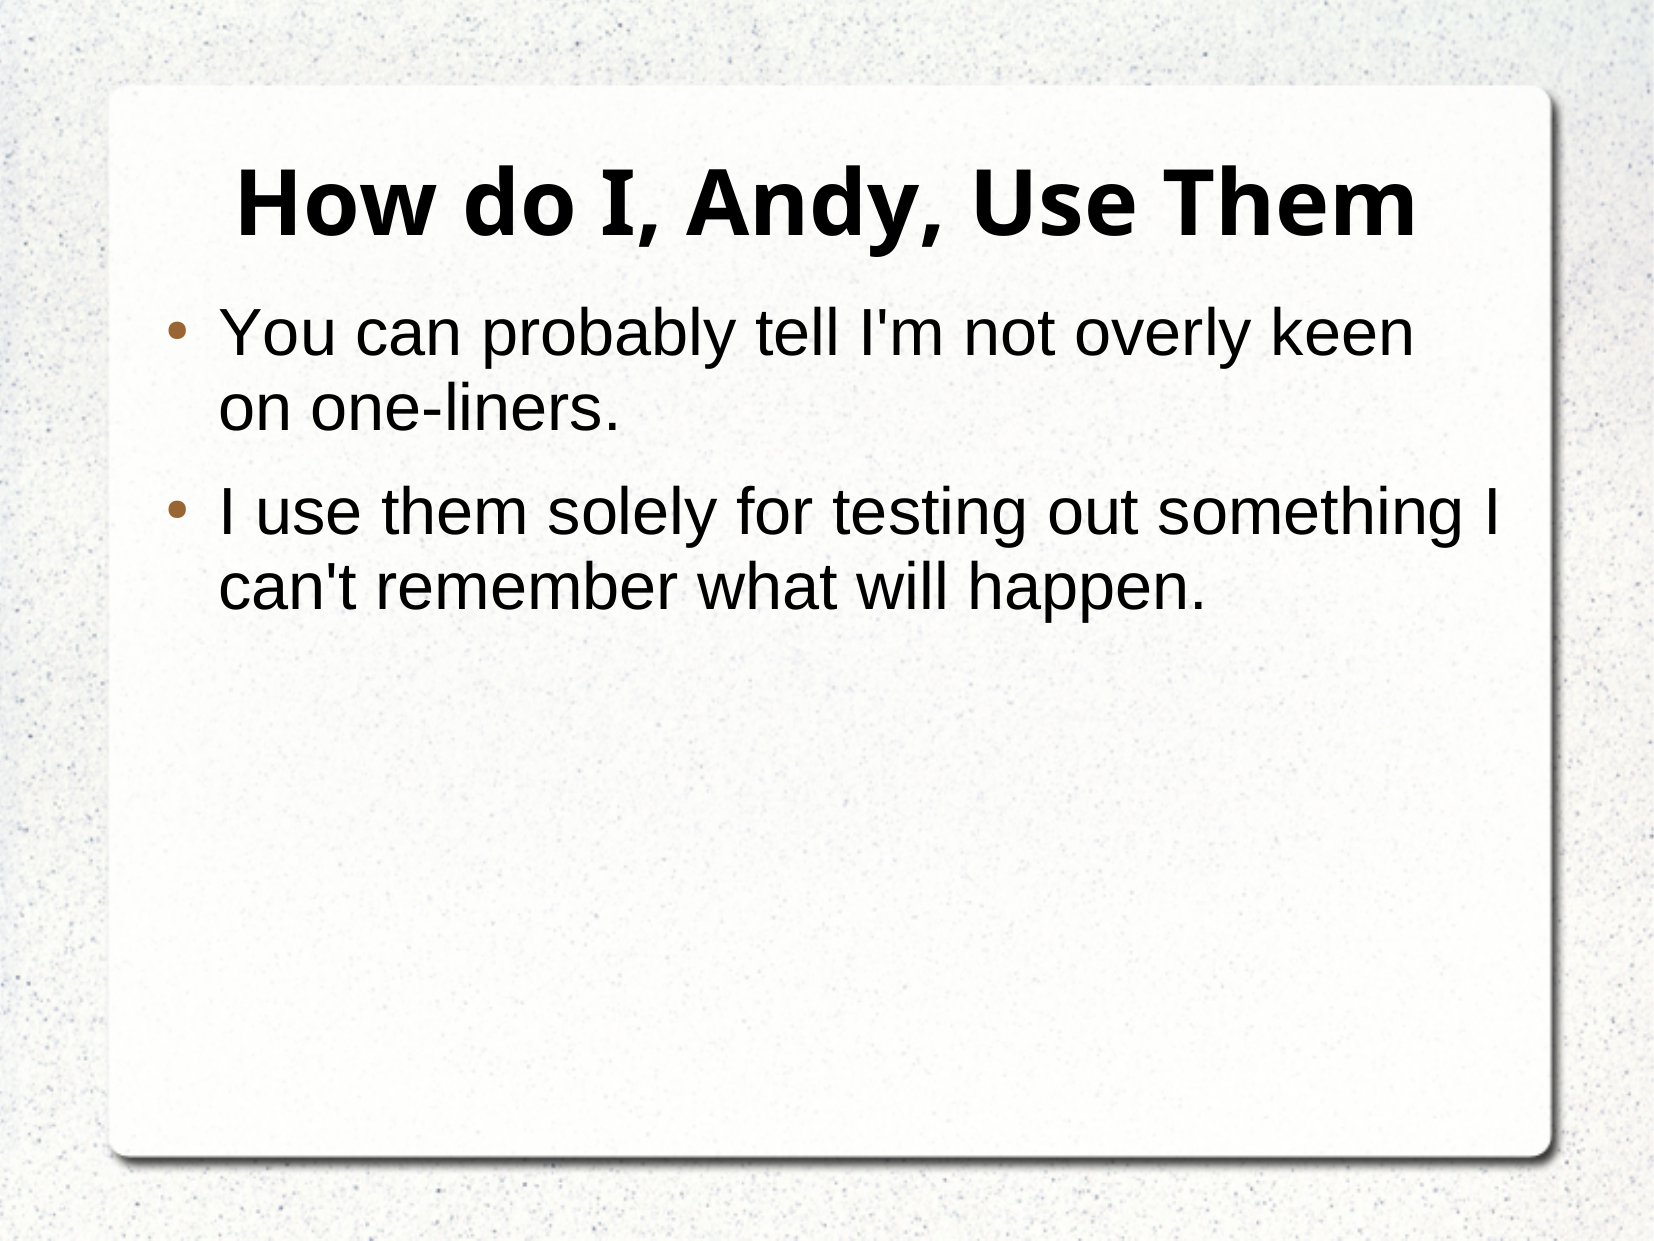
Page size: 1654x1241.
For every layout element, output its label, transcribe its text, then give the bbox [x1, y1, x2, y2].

list You can probably tell I'm not overly keen on one-liners. I use them solely for testing out something I can't remember what will happen. [147, 295, 1506, 931]
picture [0, 0, 1654, 1241]
title How do I, Andy, Use Them [118, 96, 1536, 304]
